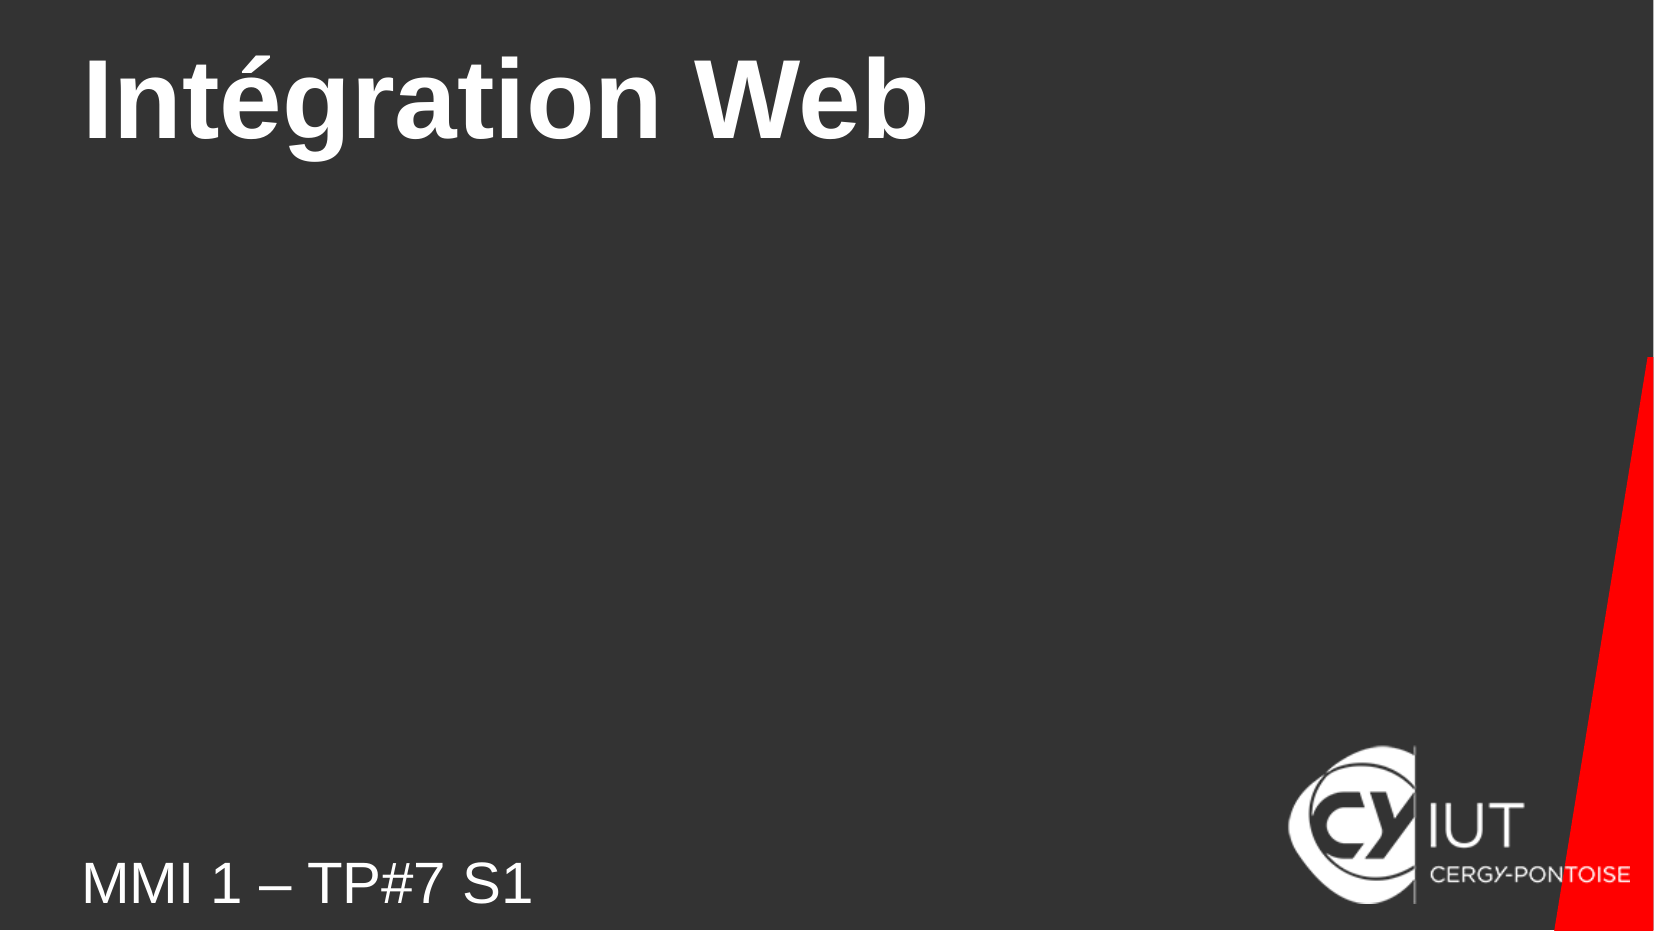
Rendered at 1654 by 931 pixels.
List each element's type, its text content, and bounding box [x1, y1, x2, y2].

title Intégration Web [82, 36, 1571, 226]
text_box [1554, 356, 1654, 931]
title MMI 1 – TP#7 S1 [81, 805, 1205, 931]
picture [1284, 744, 1630, 904]
